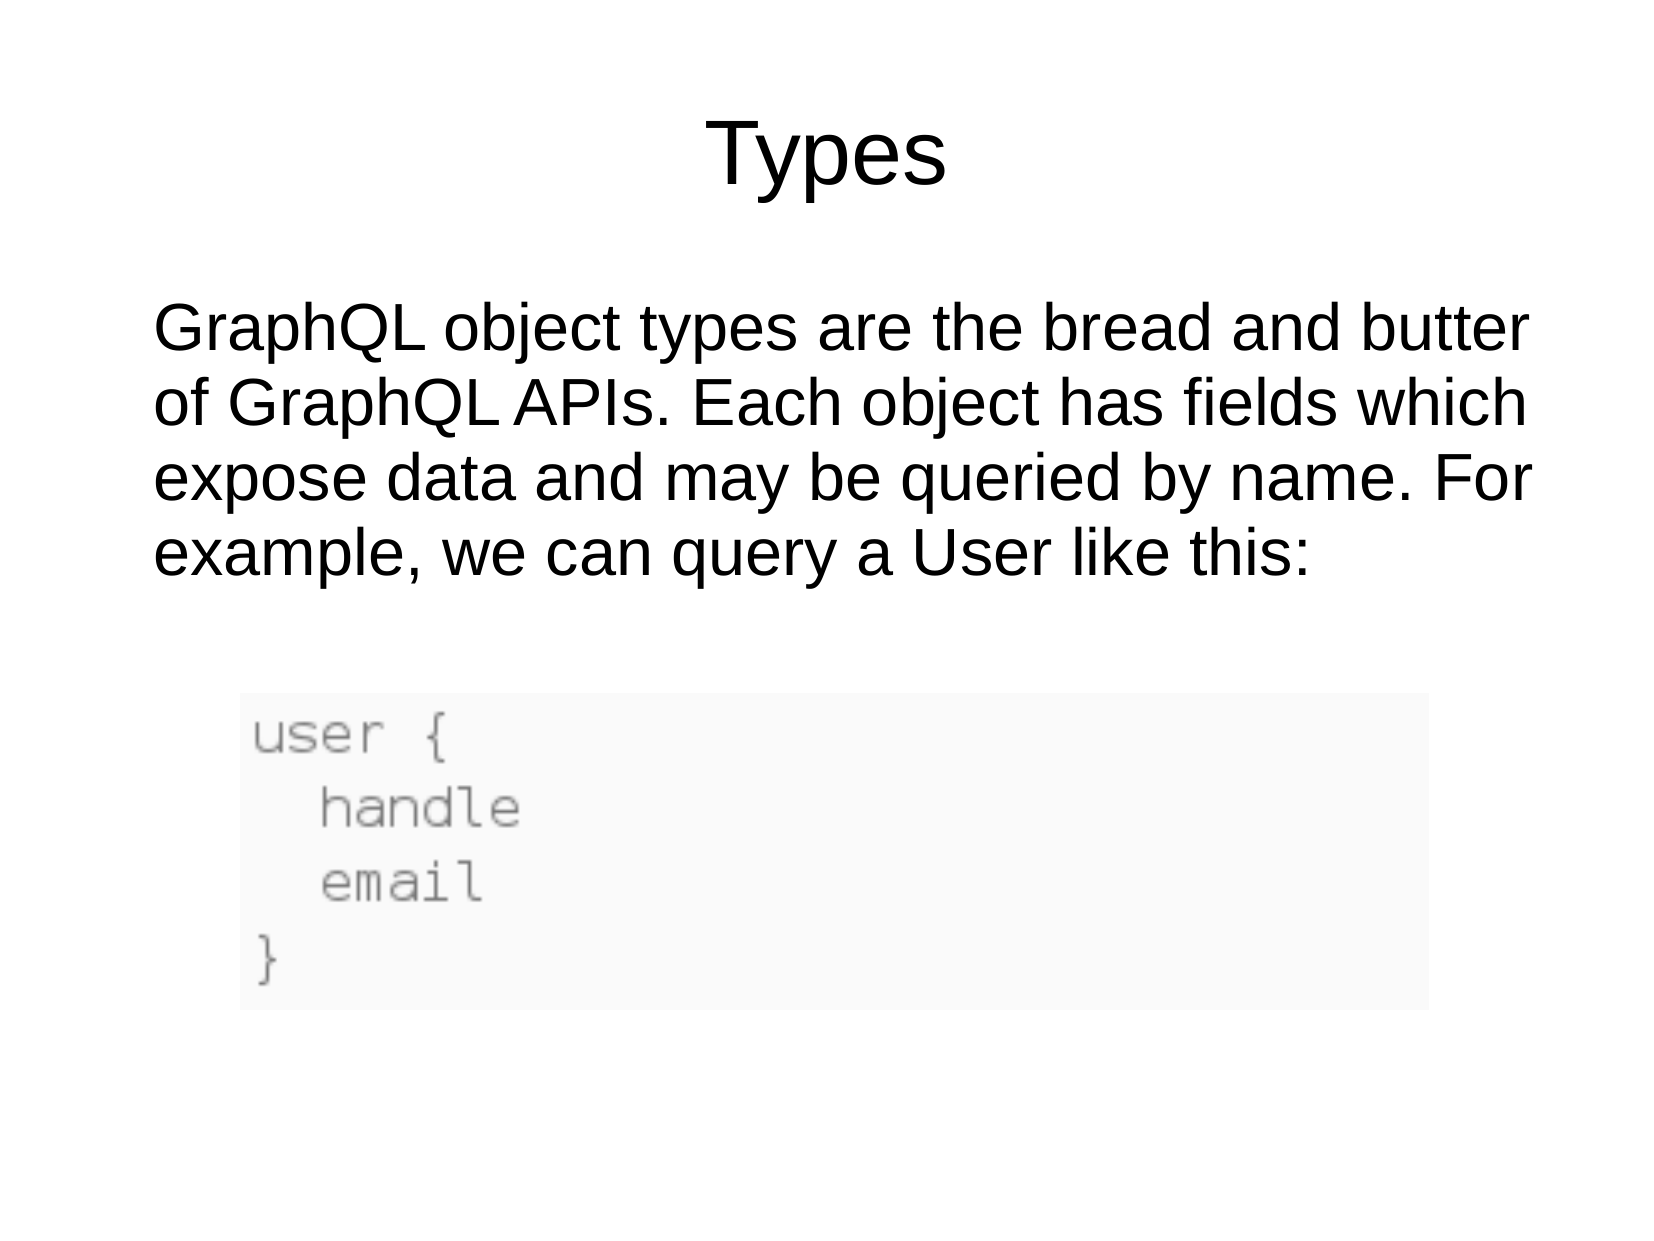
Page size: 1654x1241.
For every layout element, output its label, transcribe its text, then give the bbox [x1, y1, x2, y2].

title Types [82, 49, 1571, 257]
list GraphQL object types are the bread and butter of GraphQL APIs. Each object has fields which expose data and may be queried by name. For example, we can query a User like this: [82, 290, 1571, 1010]
picture [240, 693, 1429, 1010]
